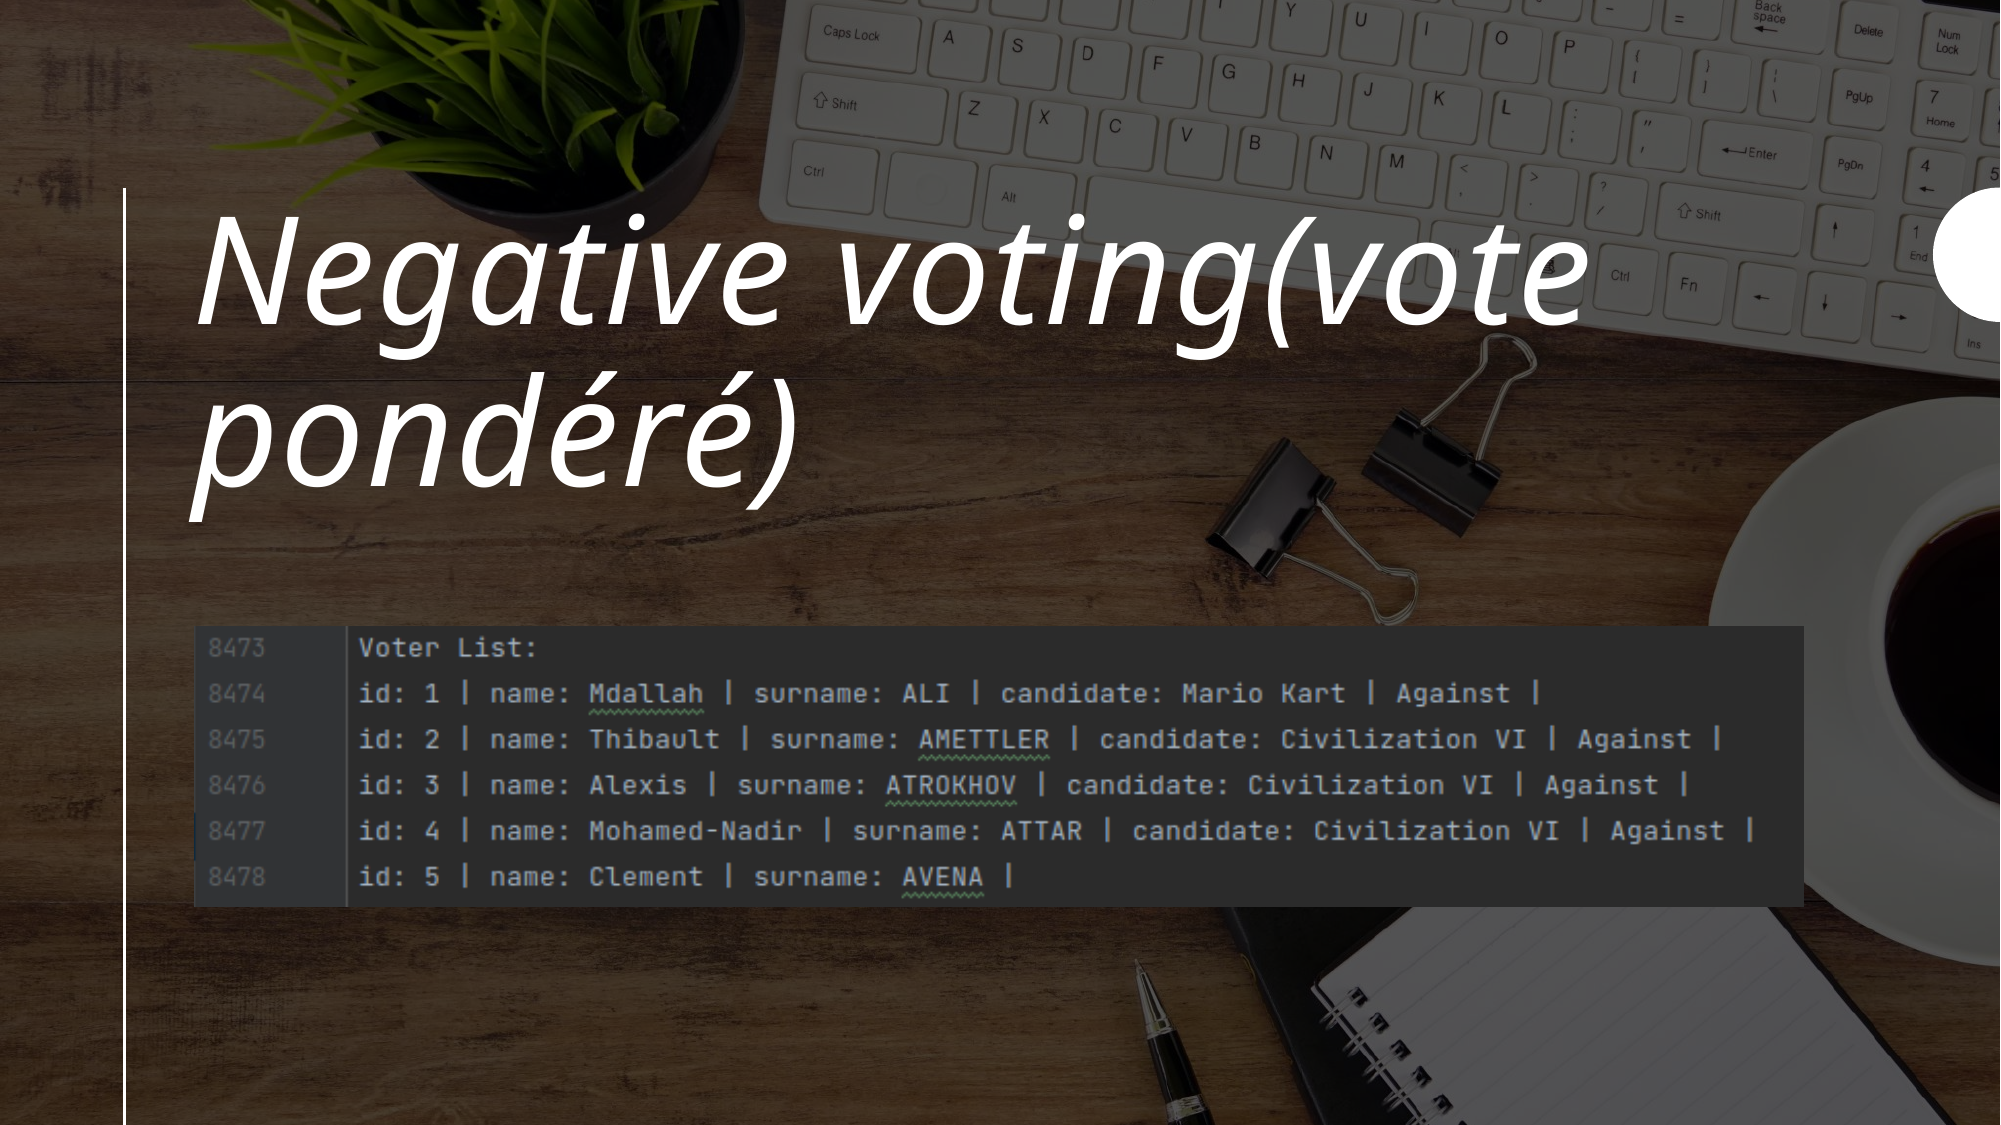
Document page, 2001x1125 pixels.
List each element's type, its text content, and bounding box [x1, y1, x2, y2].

title Negative voting(vote pondéré) [176, 187, 1662, 770]
text_box [1932, 187, 2000, 322]
picture [0, 0, 2000, 1125]
